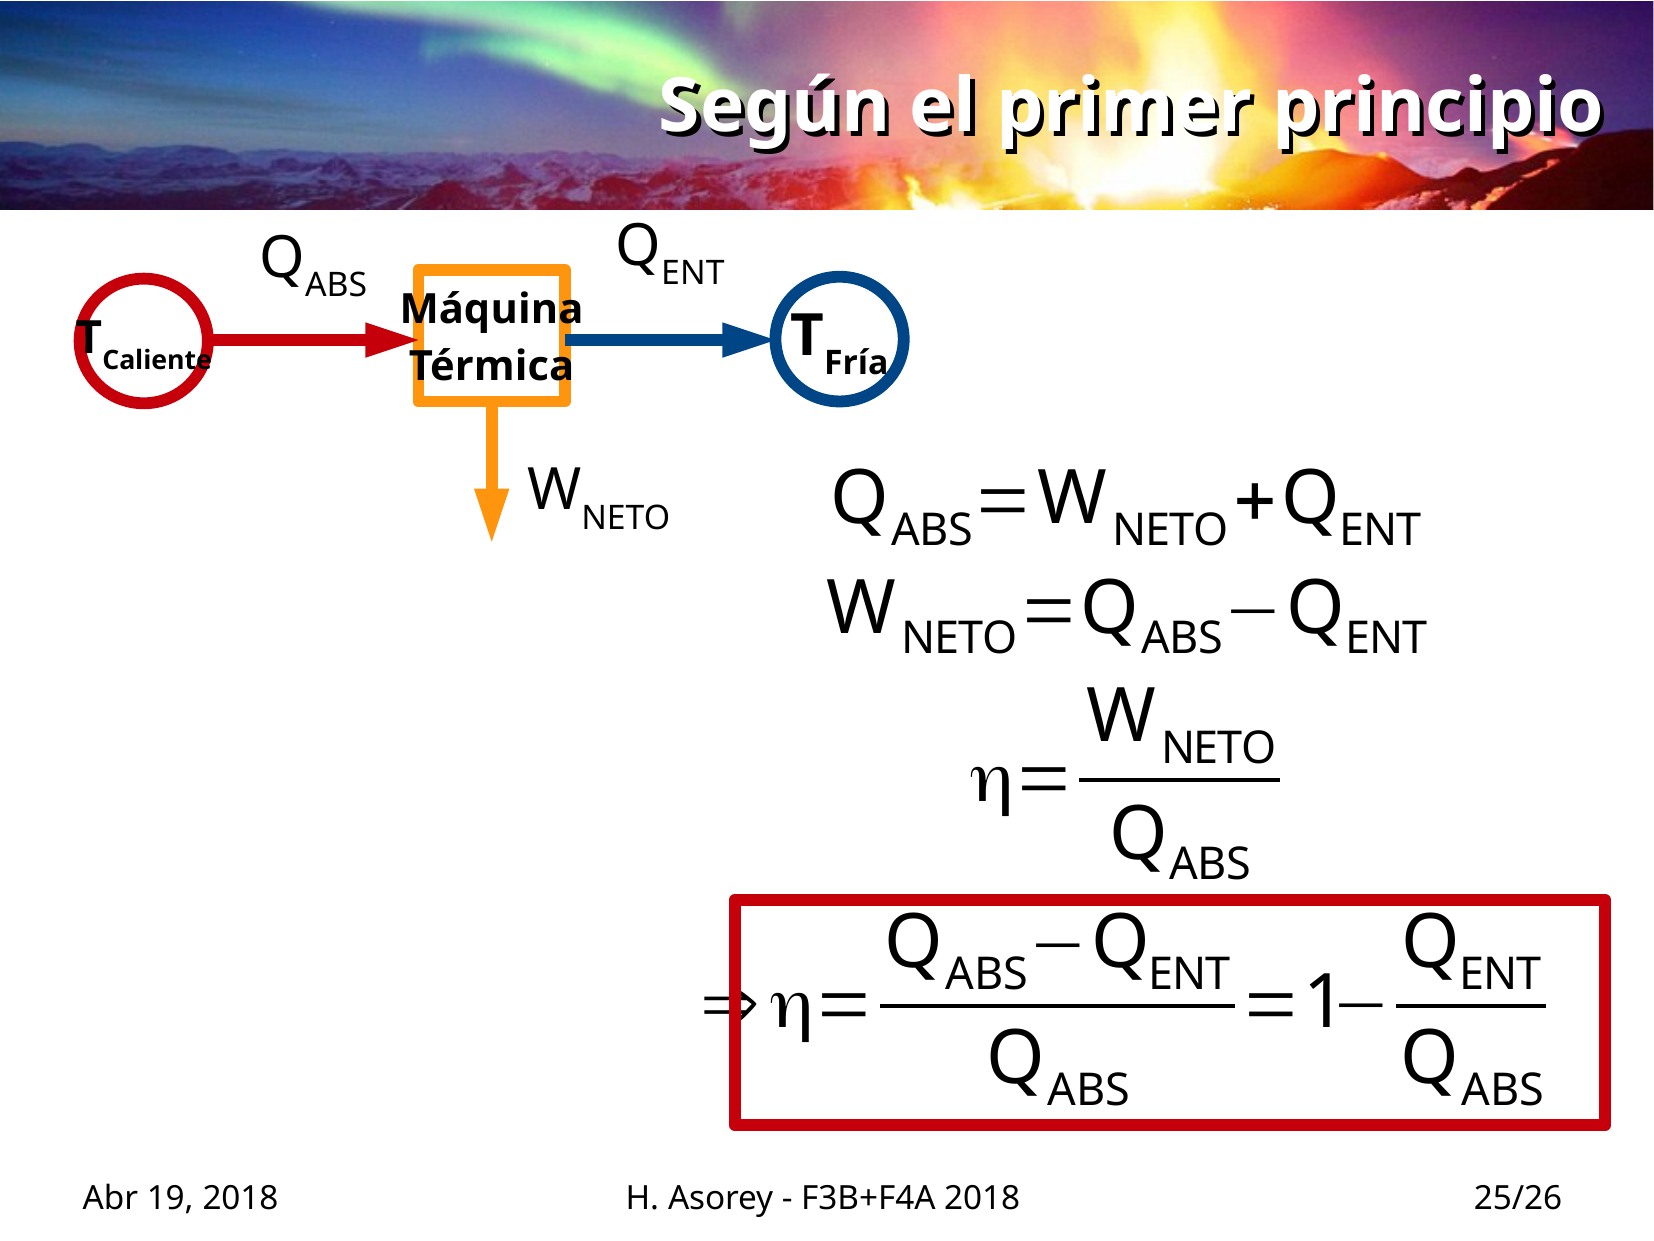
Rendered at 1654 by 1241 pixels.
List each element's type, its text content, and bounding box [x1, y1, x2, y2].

title Según el primer principio [45, 15, 1606, 191]
text_box TFría [775, 276, 904, 402]
text_box Máquina Térmica [418, 269, 565, 402]
chart [694, 451, 1557, 1117]
picture [0, 1, 1654, 210]
text_box TCaliente [79, 278, 208, 404]
chart [741, 906, 1557, 1117]
text_box WNETO [508, 440, 689, 572]
